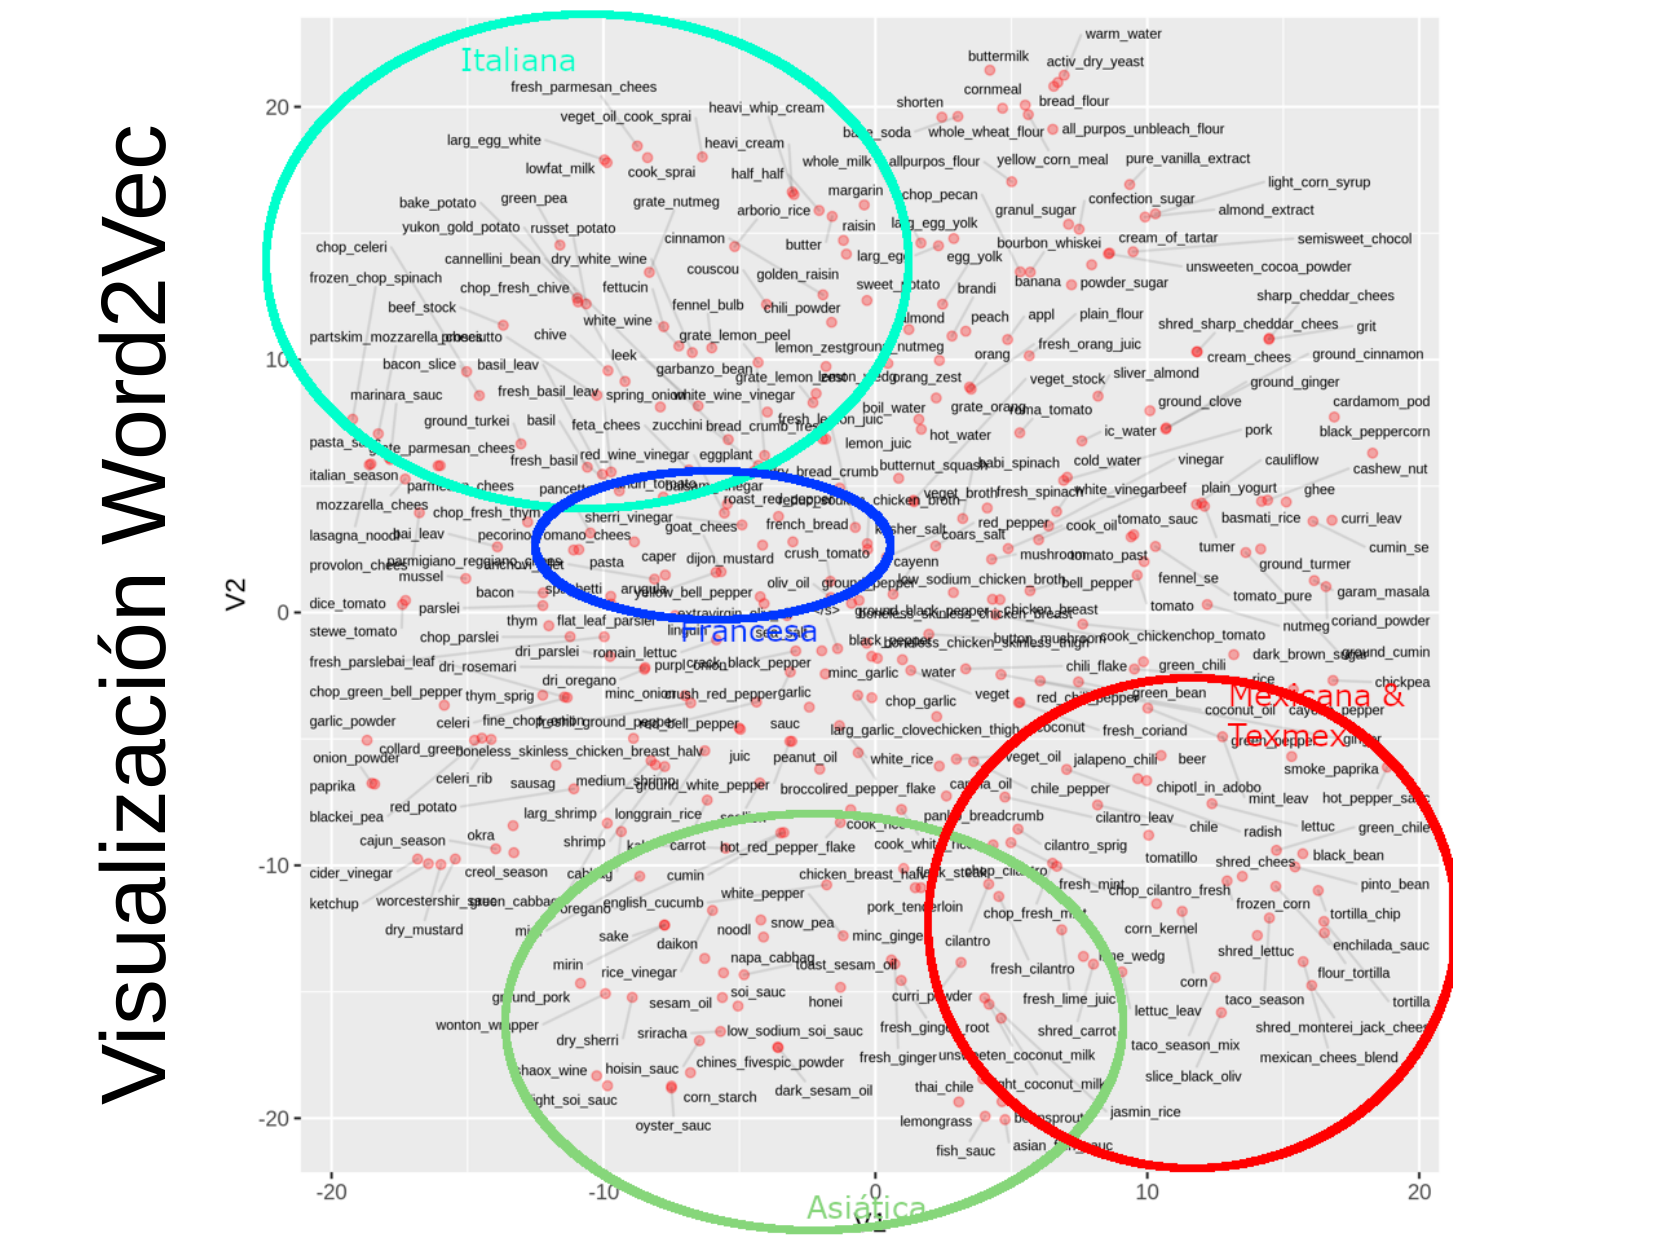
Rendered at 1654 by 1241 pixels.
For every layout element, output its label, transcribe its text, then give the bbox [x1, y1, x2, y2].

title Visualización Word2Vec [30, 45, 238, 1186]
picture [212, 4, 1453, 1241]
